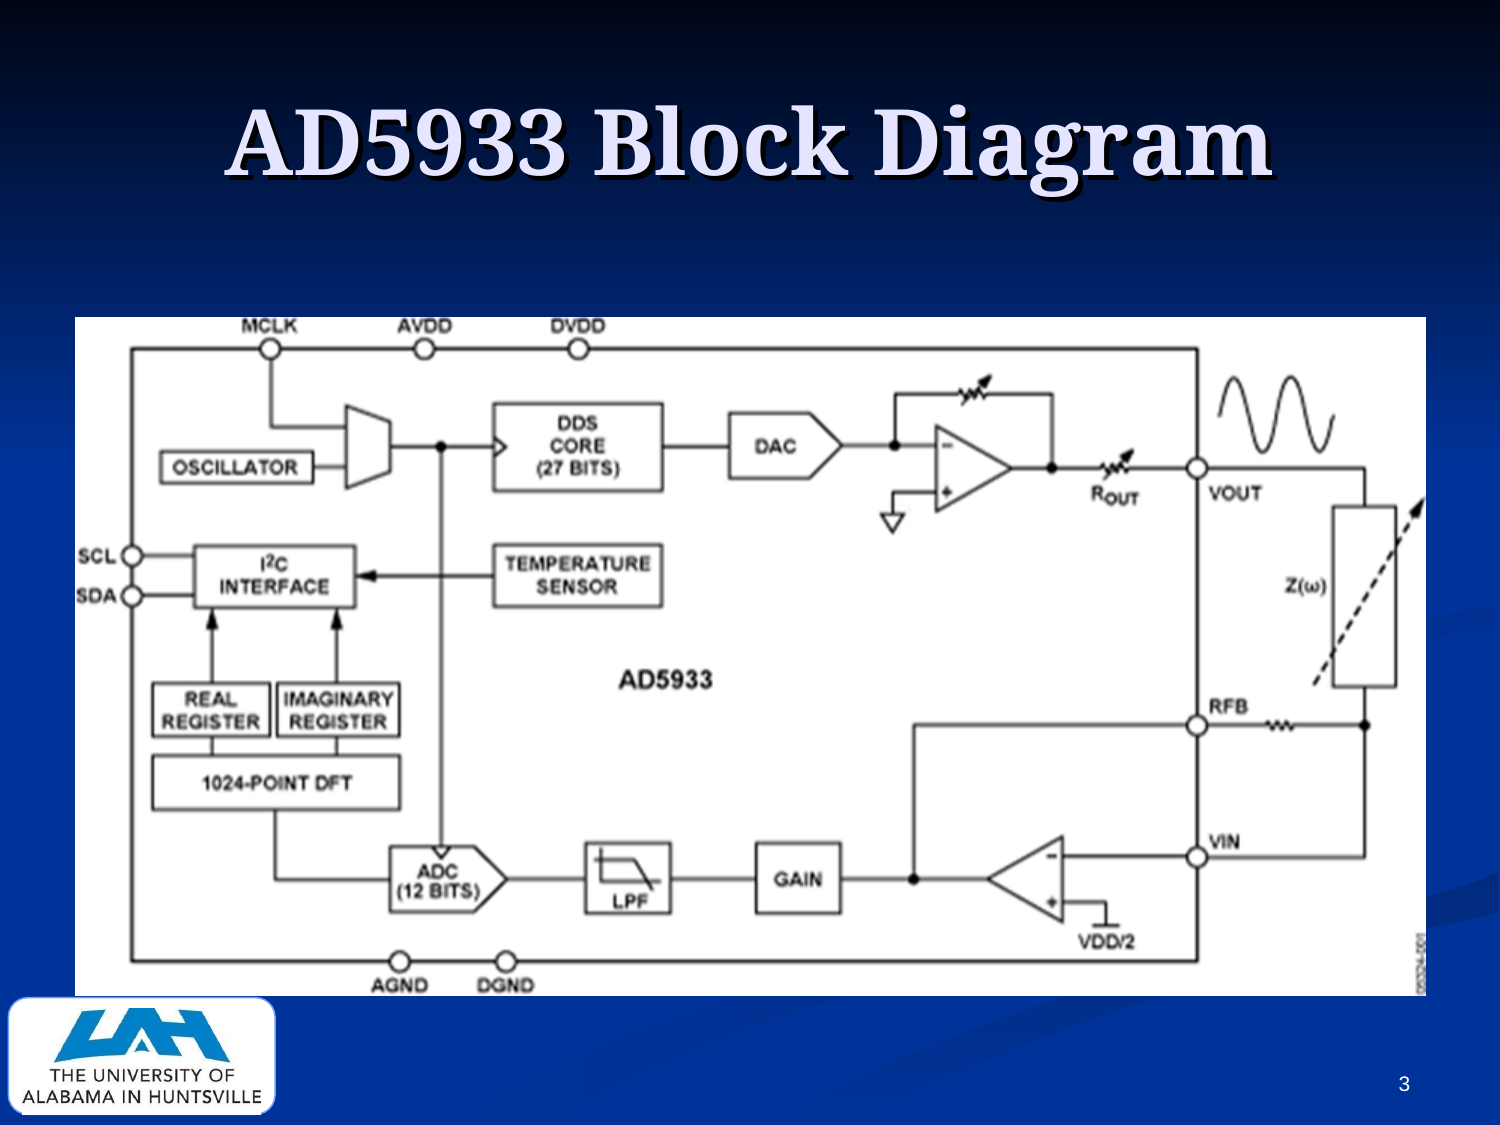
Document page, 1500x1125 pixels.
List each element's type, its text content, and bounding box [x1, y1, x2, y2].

picture [22, 1008, 261, 1115]
picture [75, 317, 1426, 996]
text_box <number> [1324, 1062, 1426, 1104]
title AD5933 Block Diagram [75, 45, 1426, 233]
